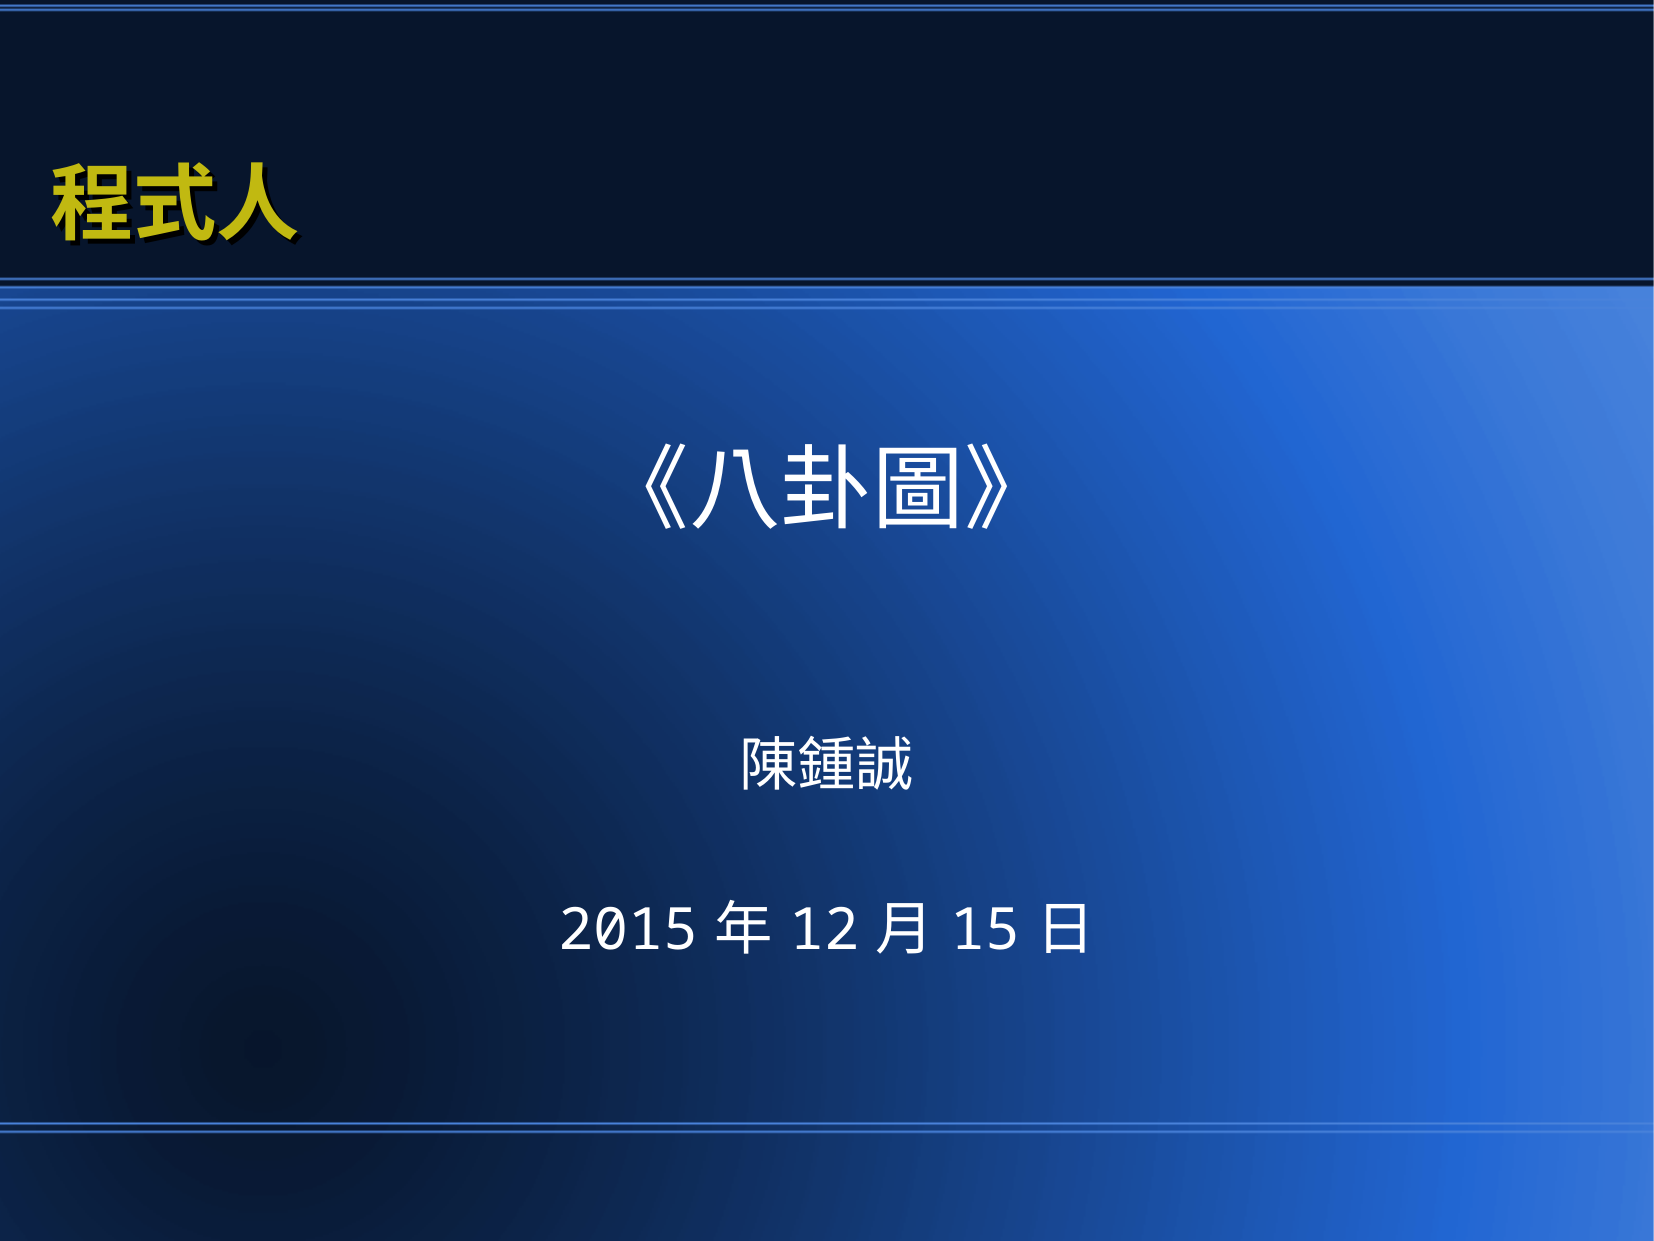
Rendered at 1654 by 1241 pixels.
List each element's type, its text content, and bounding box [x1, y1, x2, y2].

picture [0, 0, 1654, 1241]
subtitle 《八卦圖》 陳鍾誠 2015年12月15日 [82, 307, 1571, 1075]
text_box 程式人 [35, 129, 378, 325]
